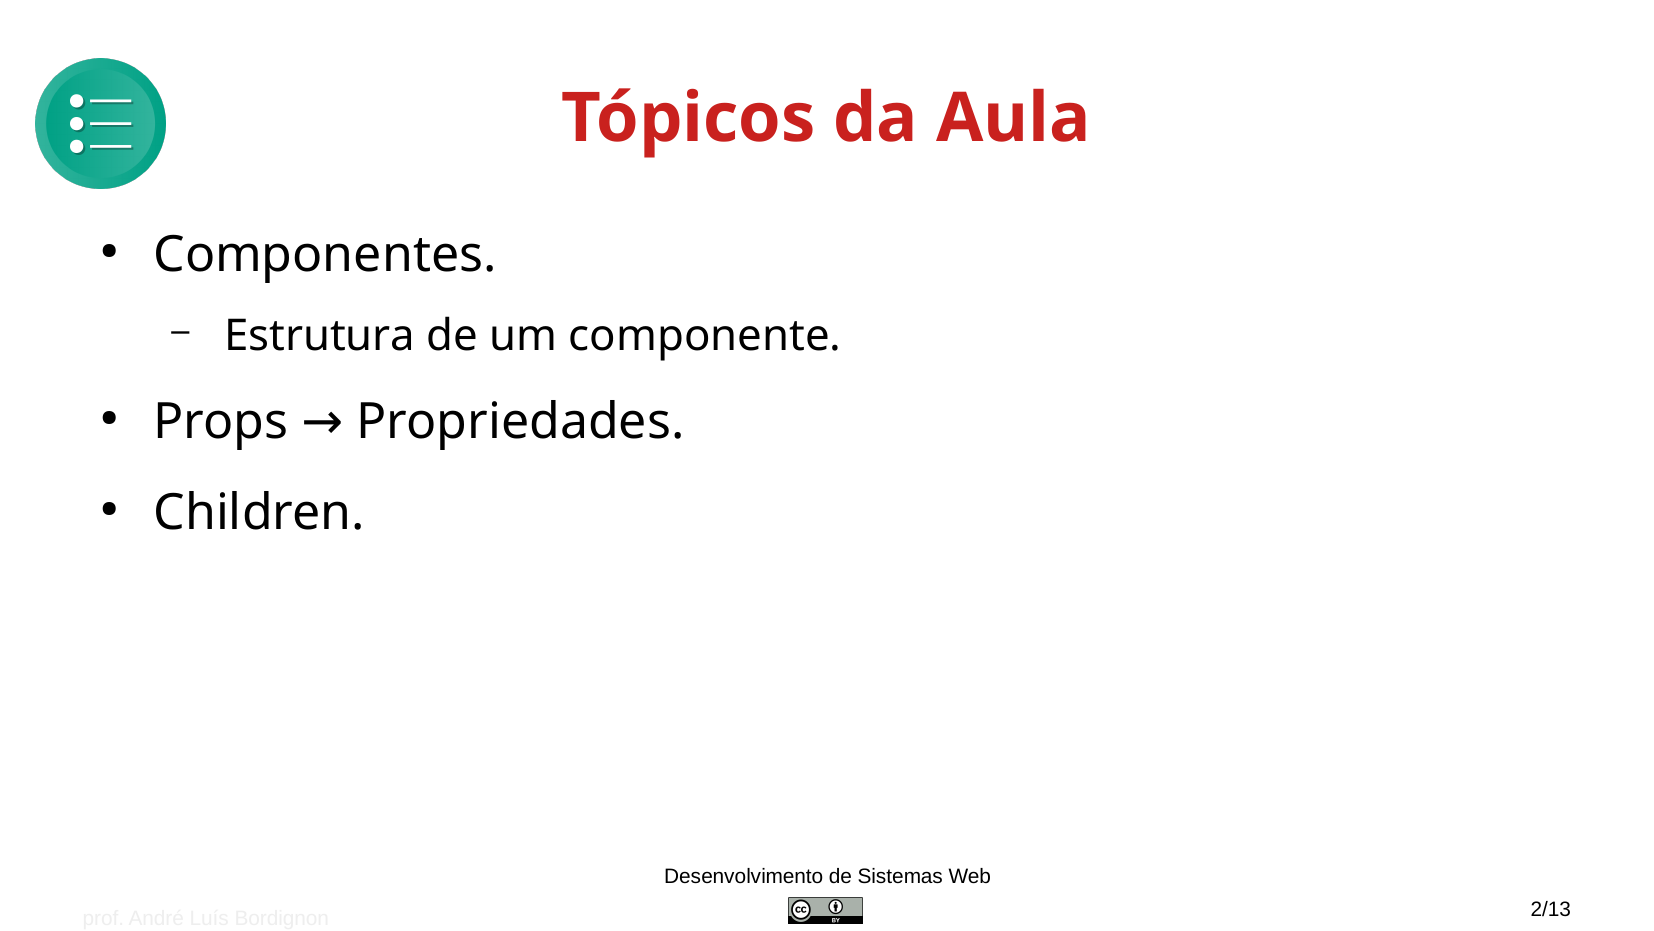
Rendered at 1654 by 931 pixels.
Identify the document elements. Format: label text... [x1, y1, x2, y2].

title Tópicos da Aula [82, 37, 1571, 193]
list Componentes. Estrutura de um componente. Props → Propriedades. Children. [82, 217, 1571, 827]
picture [35, 58, 166, 189]
picture [788, 897, 863, 924]
